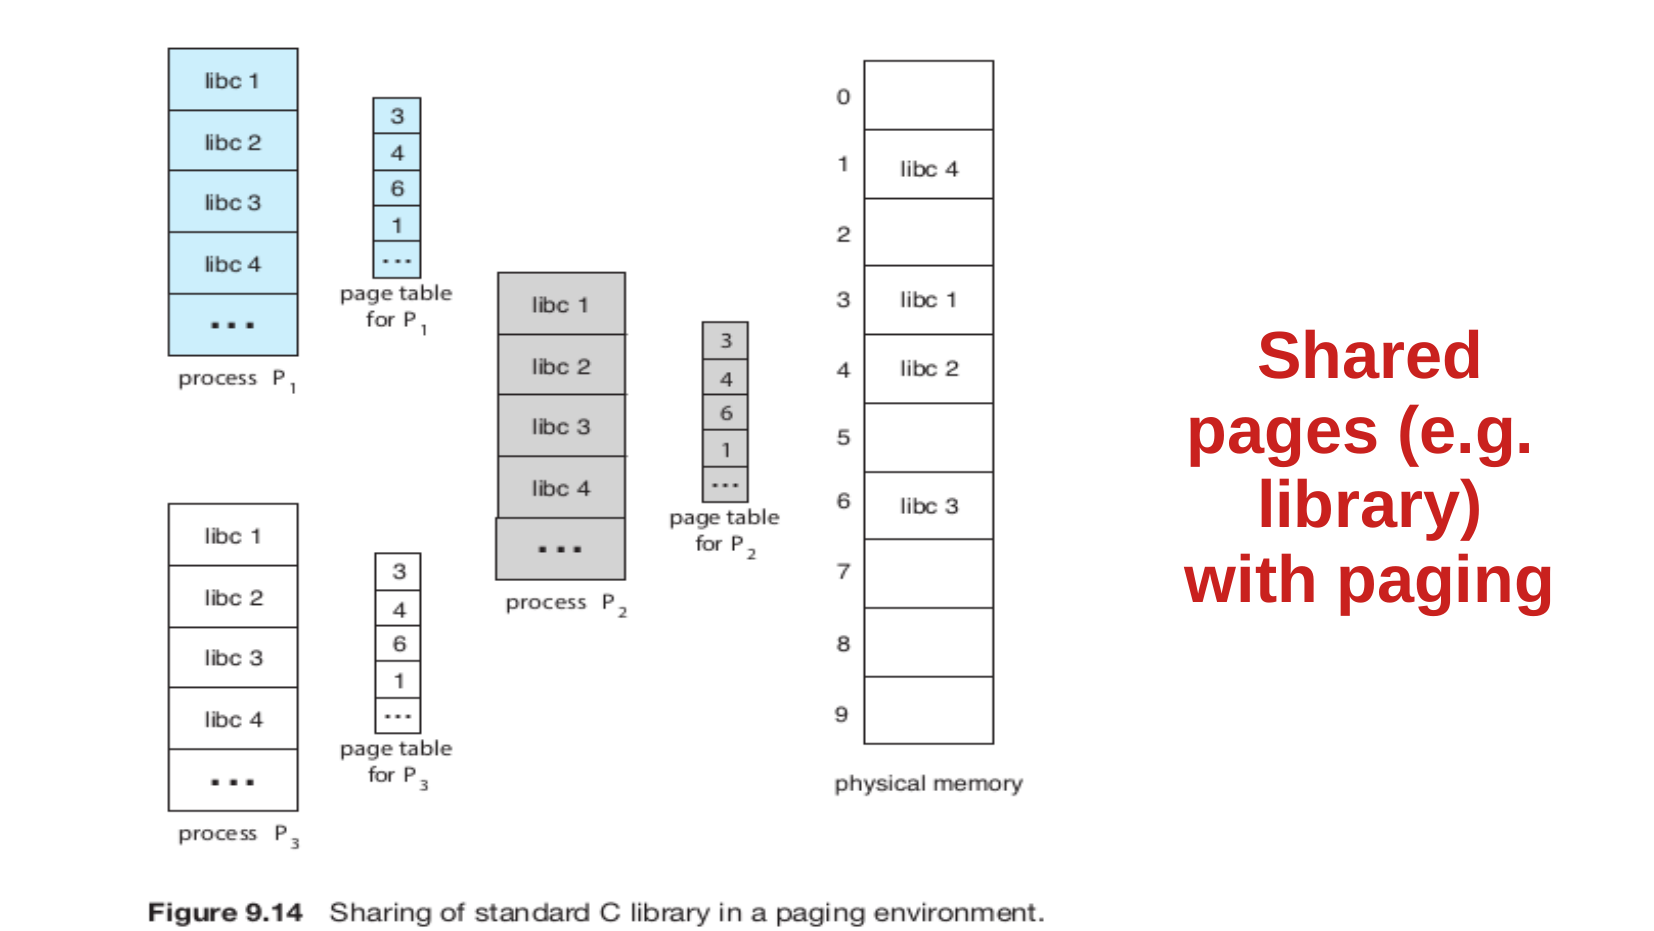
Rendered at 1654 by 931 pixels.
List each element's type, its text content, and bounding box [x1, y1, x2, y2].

title Shared pages (e.g. library) with paging [1169, 37, 1571, 898]
picture [23, 11, 1134, 931]
